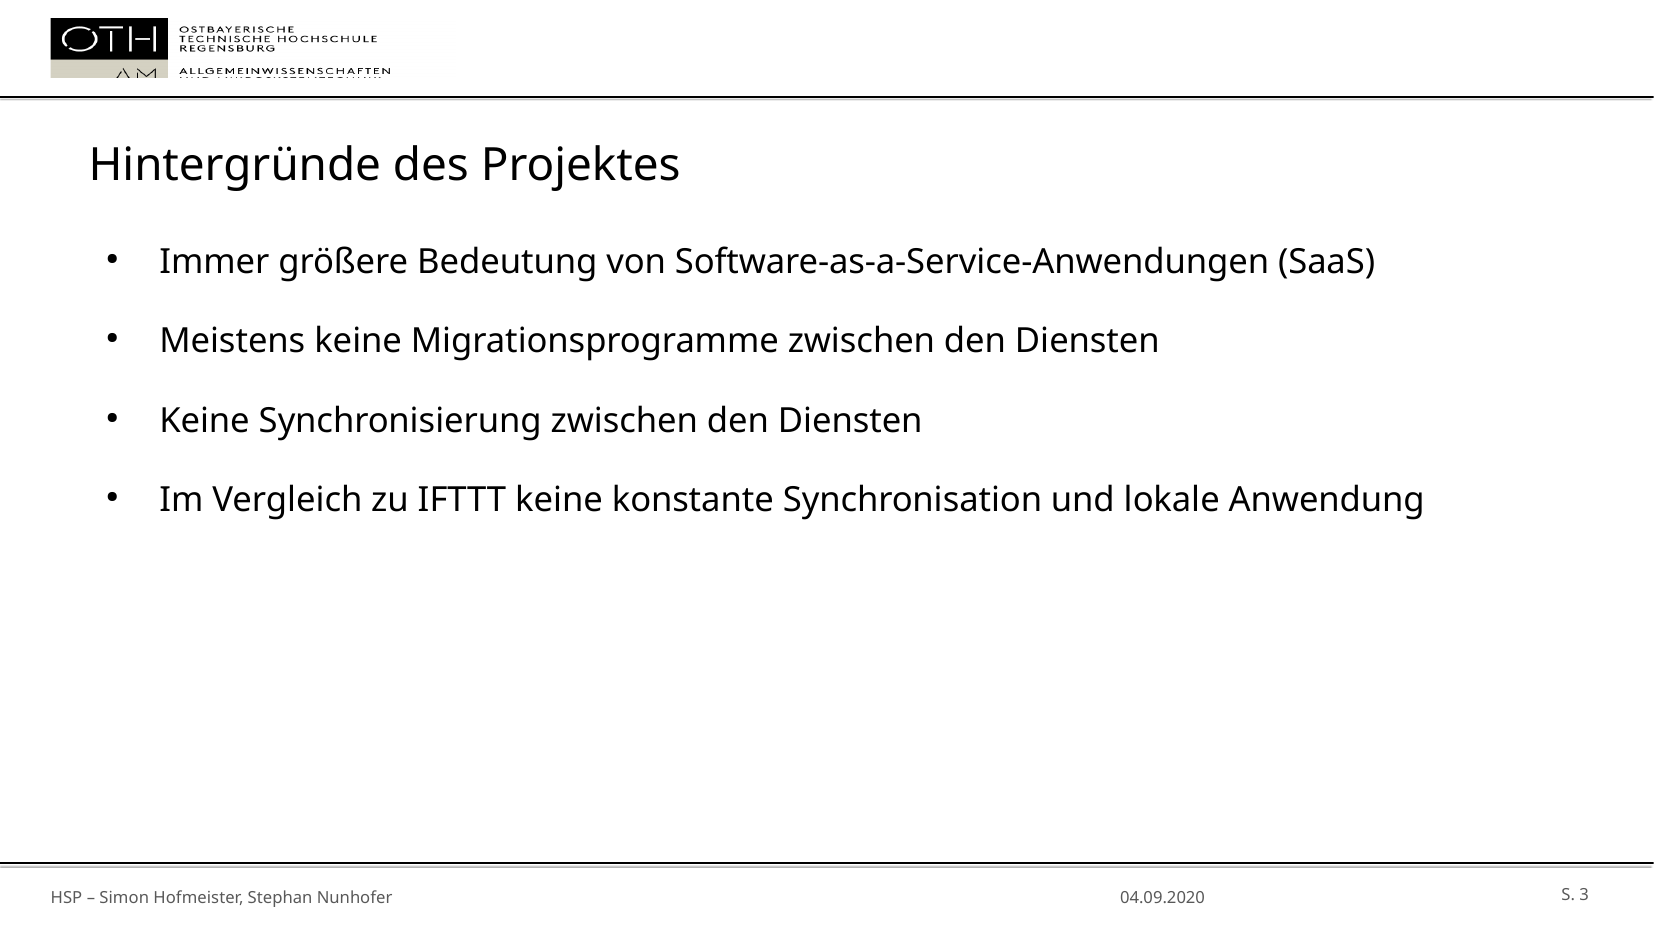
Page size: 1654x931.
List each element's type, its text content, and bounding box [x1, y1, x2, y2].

list Immer größere Bedeutung von Software-as-a-Service-Anwendungen (SaaS) Meistens keine Migrationsprogramme zwischen den Diensten Keine Synchronisierung zwischen den Diensten Im Vergleich zu IFTTT keine konstante Synchronisation und lokale Anwendung [88, 236, 1565, 798]
picture [50, 18, 456, 78]
title Hintergründe des Projektes [88, 118, 1565, 207]
